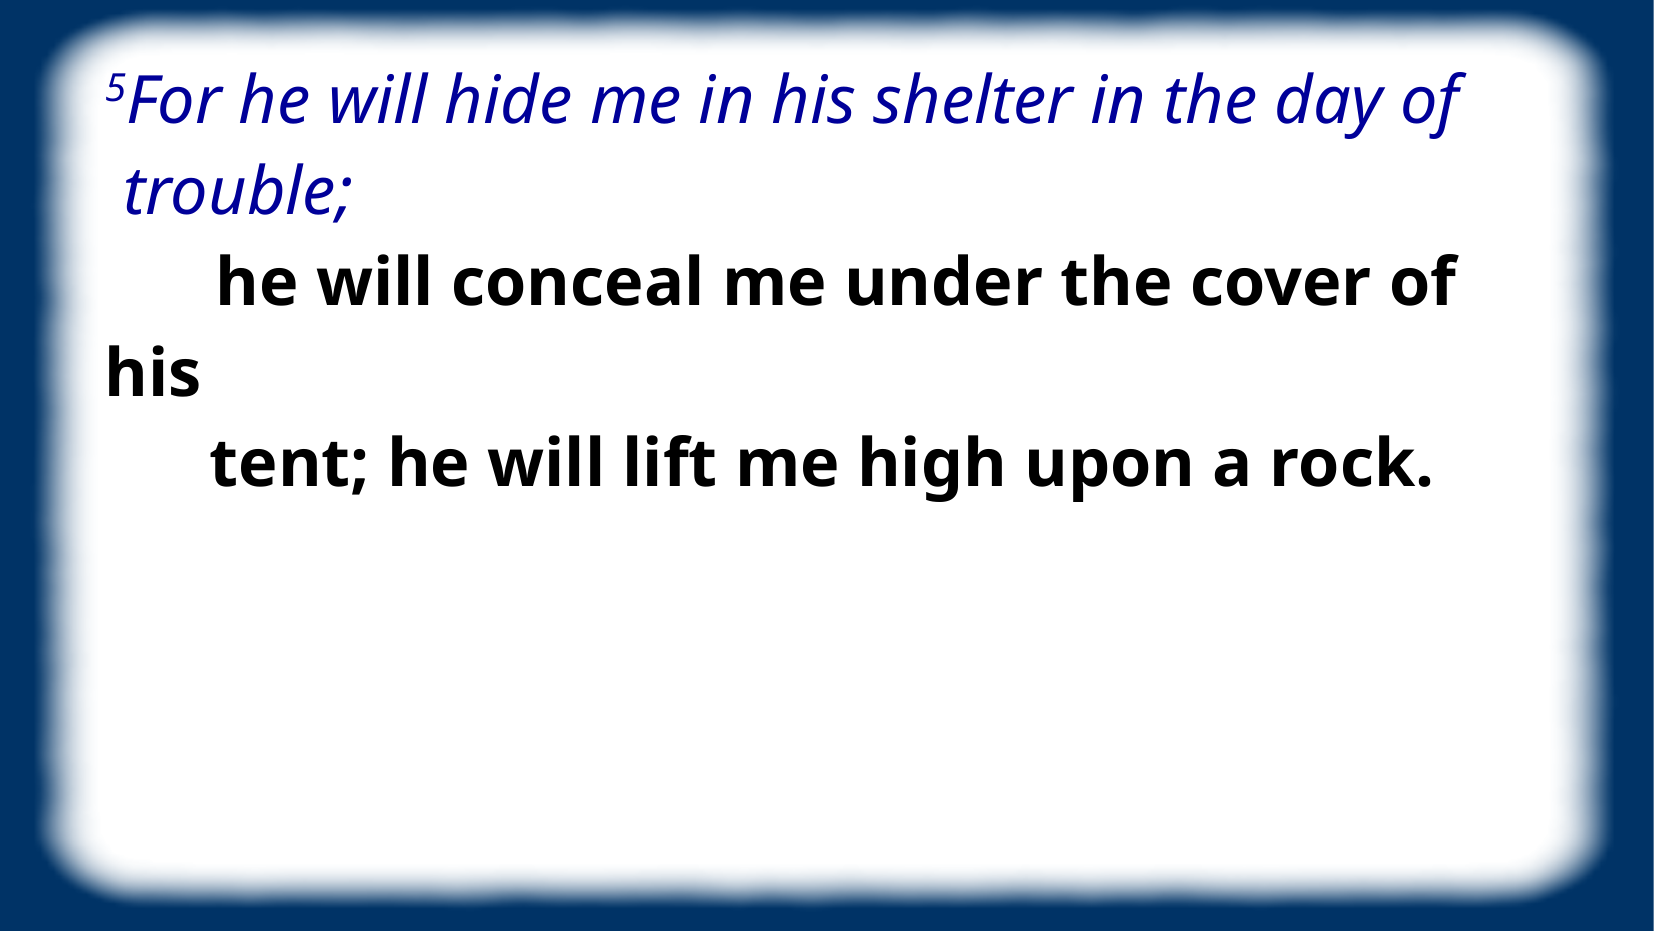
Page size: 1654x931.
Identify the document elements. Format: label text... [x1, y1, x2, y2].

picture [0, 0, 1654, 931]
text_box 5For he will hide me in his shelter in the day of trouble; he will conceal me under the cover of his tent; he will lift me high upon a rock. [90, 45, 1549, 421]
